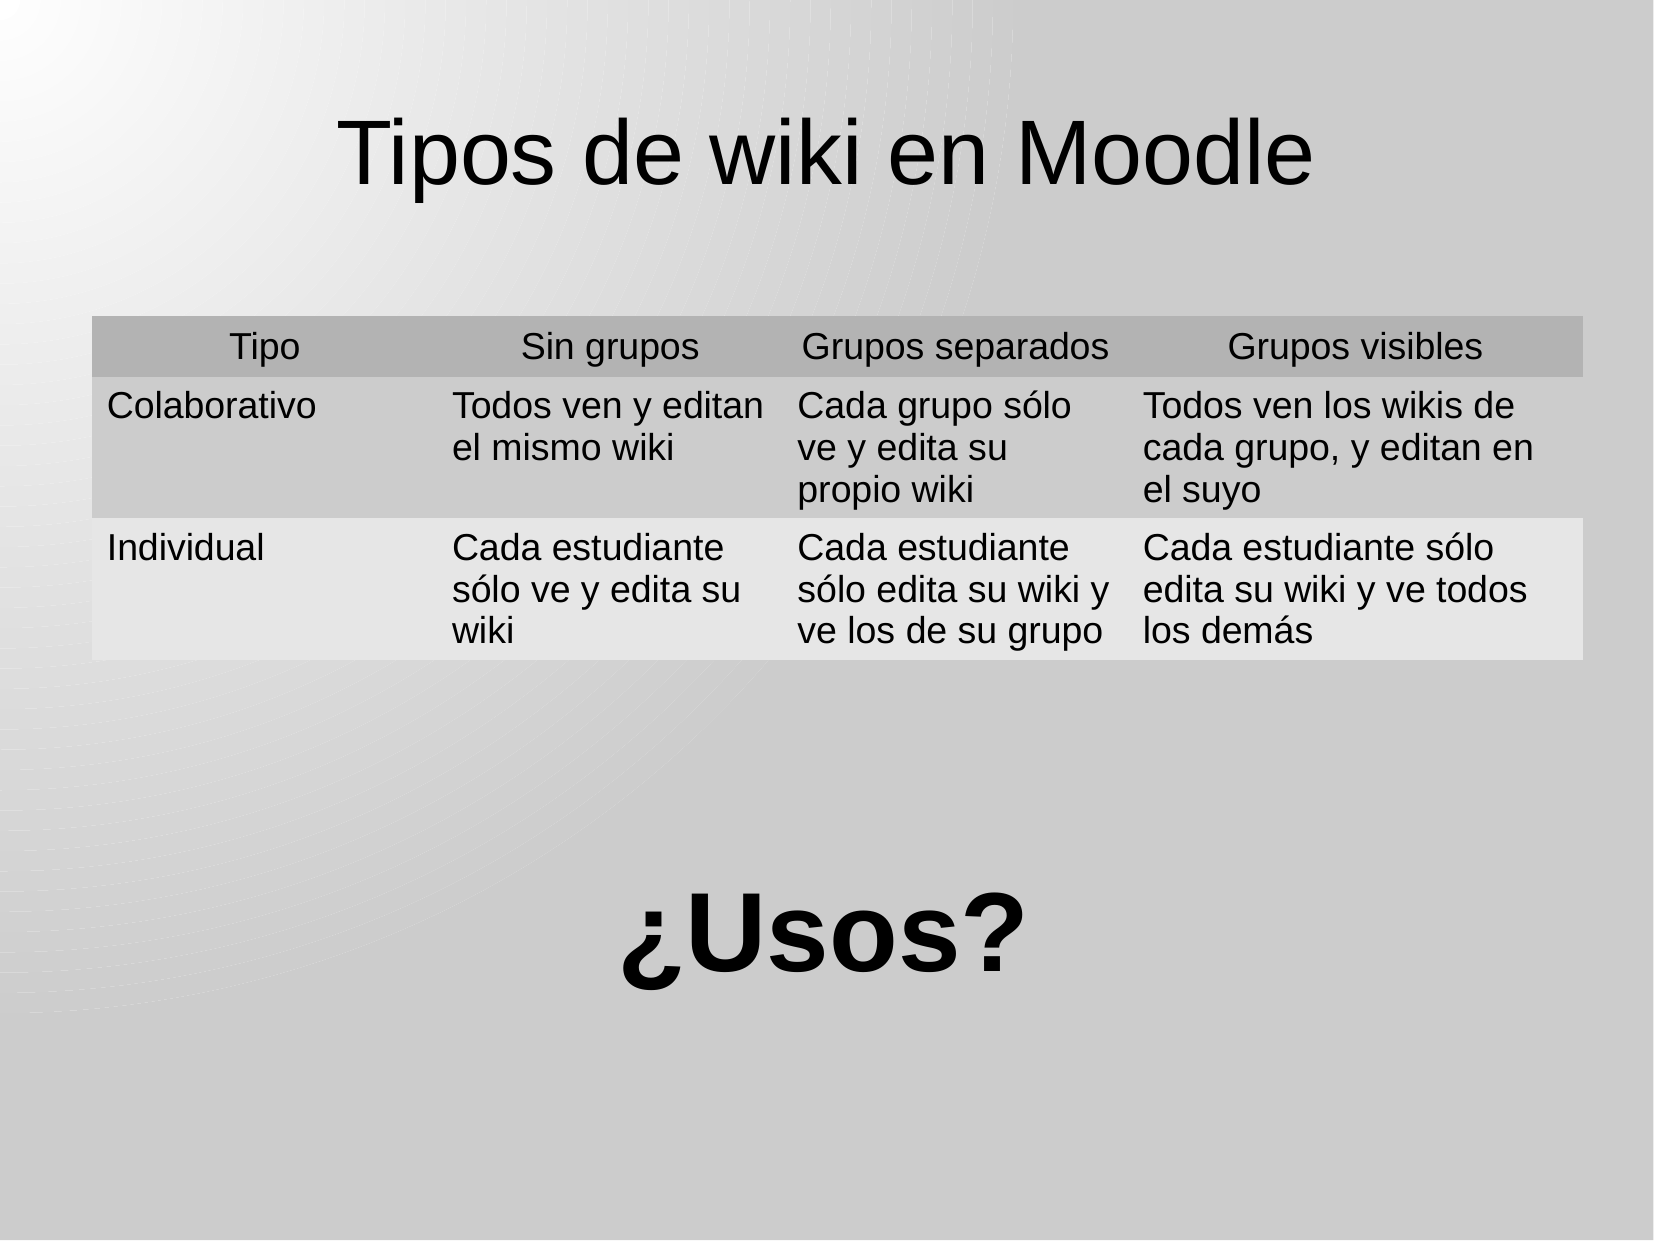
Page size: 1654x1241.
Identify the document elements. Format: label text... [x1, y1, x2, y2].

table_cell Todos ven los wikis de cada grupo, y editan en el suyo [1128, 377, 1583, 518]
table_cell Cada estudiante sólo edita su wiki y ve los de su grupo [783, 518, 1128, 660]
table_header Tipo [92, 316, 437, 377]
table_header Grupos visibles [1128, 316, 1583, 377]
text_box ¿Usos? [602, 862, 1045, 1003]
table_cell Cada estudiante sólo ve y edita su wiki [437, 518, 783, 660]
table_cell Todos ven y editan el mismo wiki [437, 377, 783, 518]
table_header Sin grupos [437, 316, 783, 377]
table_cell Cada estudiante sólo edita su wiki y ve todos los demás [1128, 518, 1583, 660]
table_cell Colaborativo [92, 377, 437, 518]
title Tipos de wiki en Moodle [82, 49, 1571, 257]
table_header Grupos separados [783, 316, 1128, 377]
table_cell Cada grupo sólo ve y edita su propio wiki [783, 377, 1128, 518]
table_cell Individual [92, 518, 437, 660]
